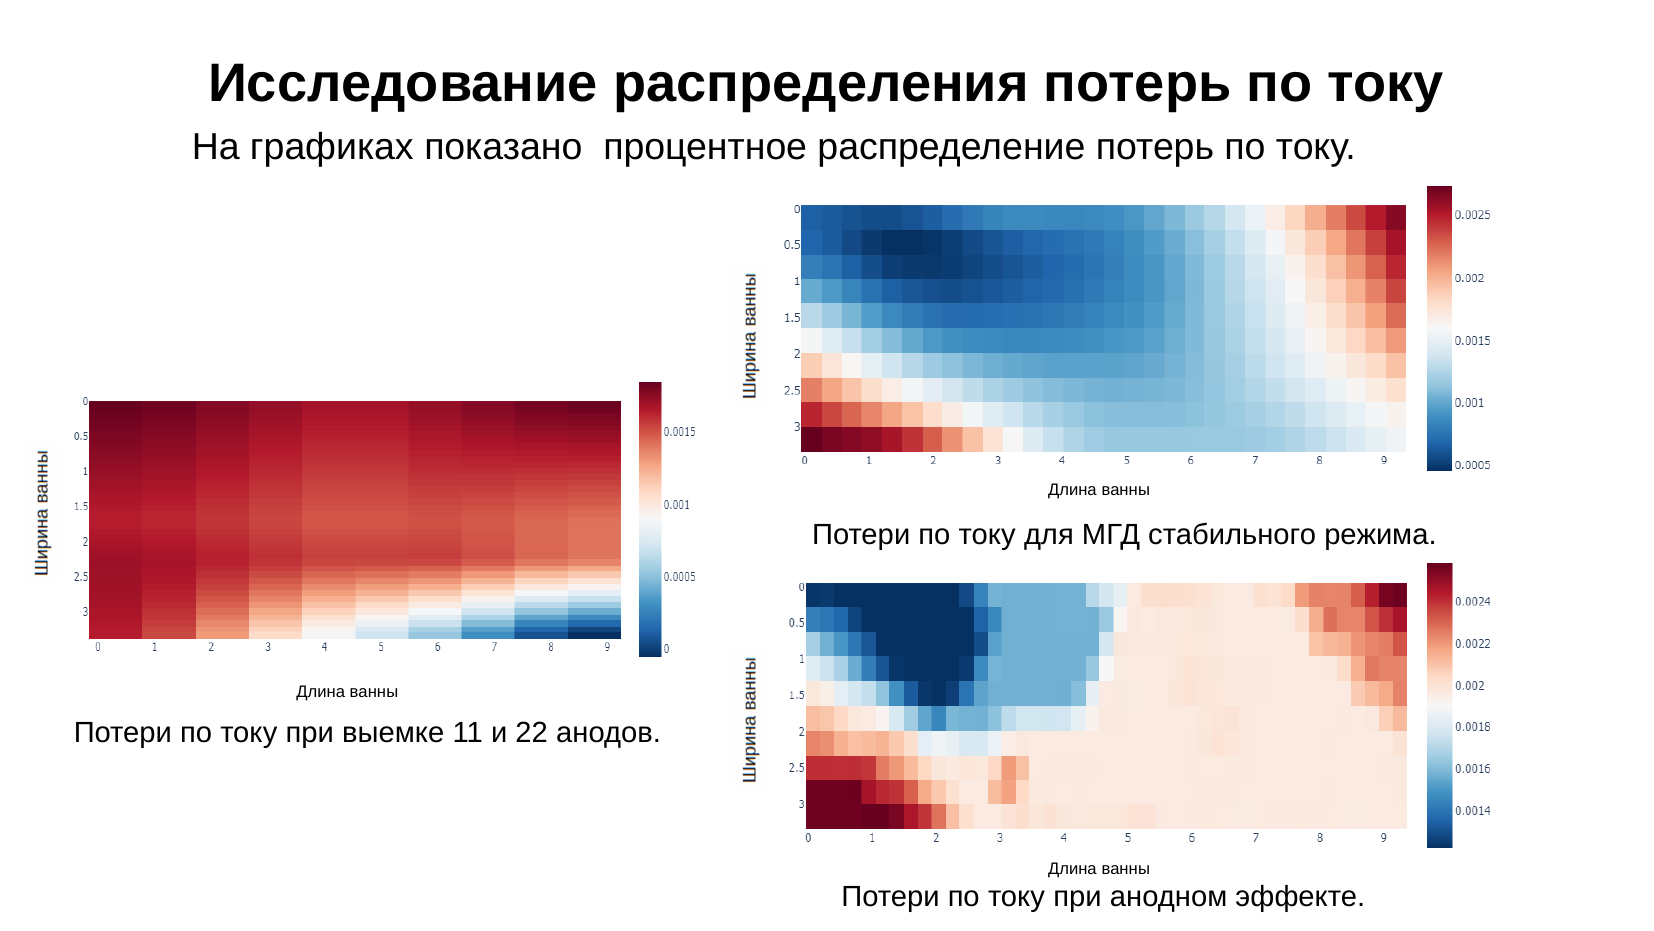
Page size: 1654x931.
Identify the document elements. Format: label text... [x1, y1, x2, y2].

text_box Длина ванны [281, 675, 414, 709]
picture [730, 178, 1506, 931]
picture [22, 317, 709, 739]
text_box Потери по току при выемке 11 и 22 анодов. [59, 708, 798, 790]
text_box Длина ванны [1033, 852, 1166, 886]
text_box Потери по току для МГД стабильного режима. [797, 510, 1595, 591]
title Исследование распределения потерь по току [82, 29, 1571, 136]
text_box Длина ванны [1033, 472, 1166, 507]
text_box На графиках показано процентное распределение потерь по току. [177, 118, 1565, 178]
text_box Потери по току при анодном эффекте. [826, 873, 1477, 931]
